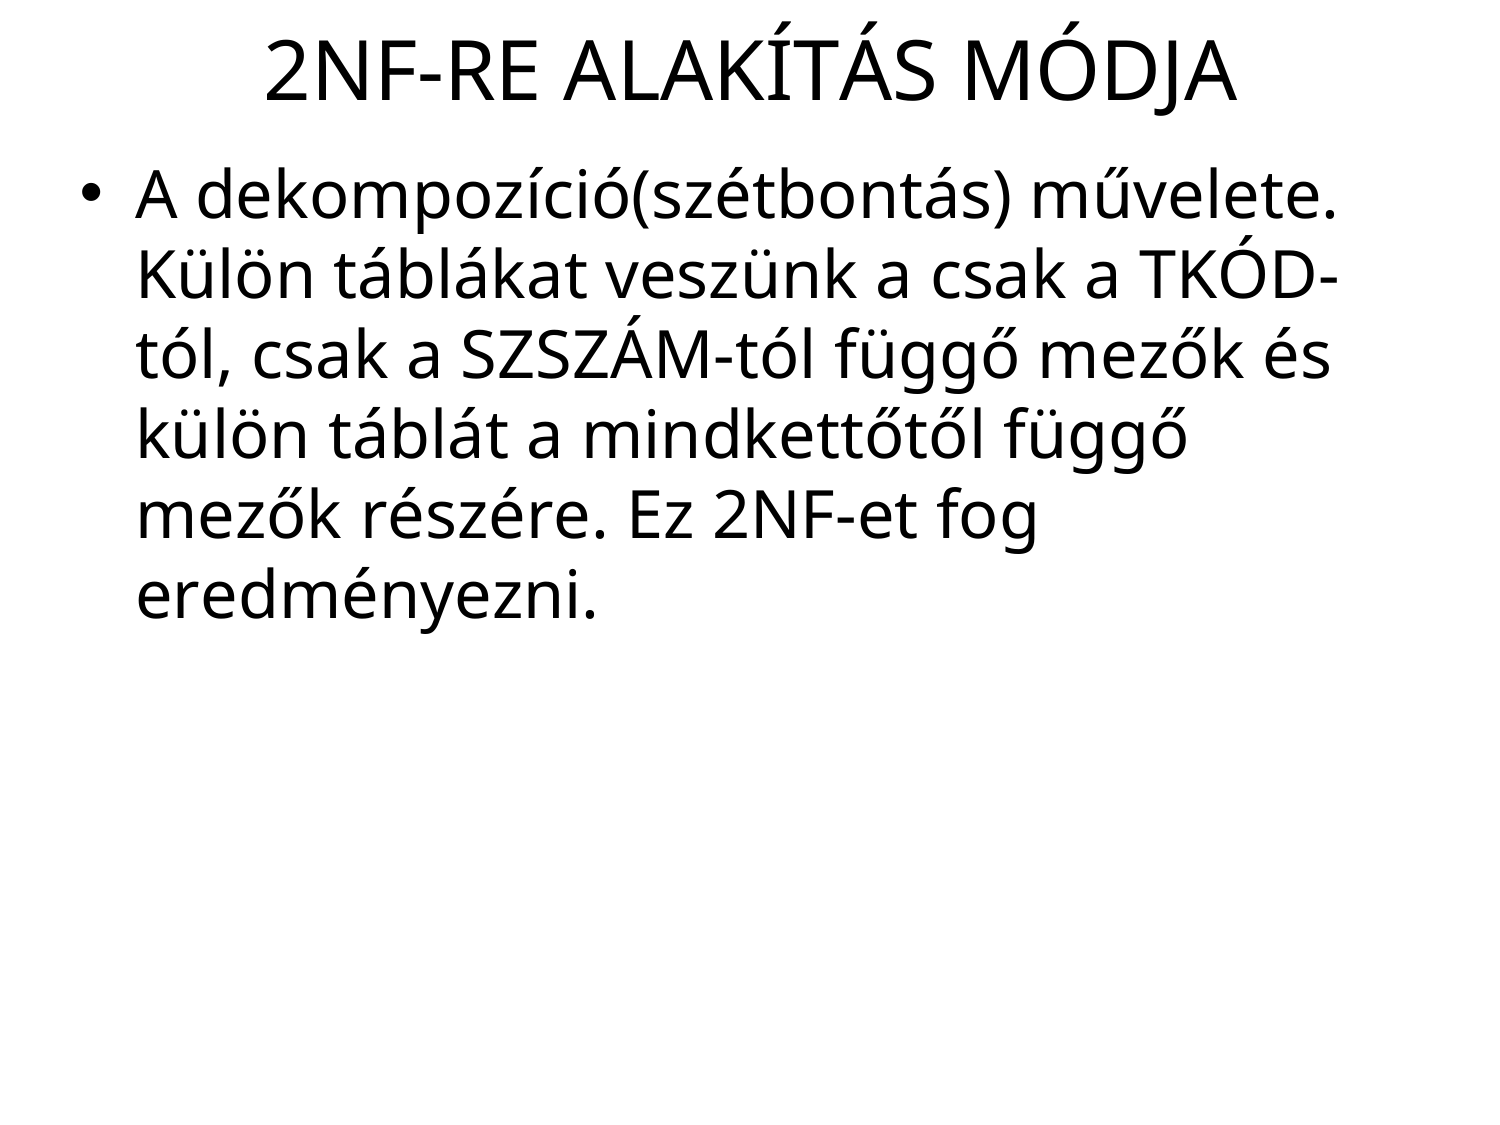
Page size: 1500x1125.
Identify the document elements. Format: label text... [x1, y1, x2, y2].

title 2NF-RE ALAKÍTÁS MÓDJA [76, 9, 1425, 126]
list A dekompozíció(szétbontás) művelete. Külön táblákat veszünk a csak a TKÓD-tól, csak a SZSZÁM-tól függő mezők és külön táblát a mindkettőtől függő mezők részére. Ez 2NF-et fog eredményezni. [64, 143, 1426, 1047]
